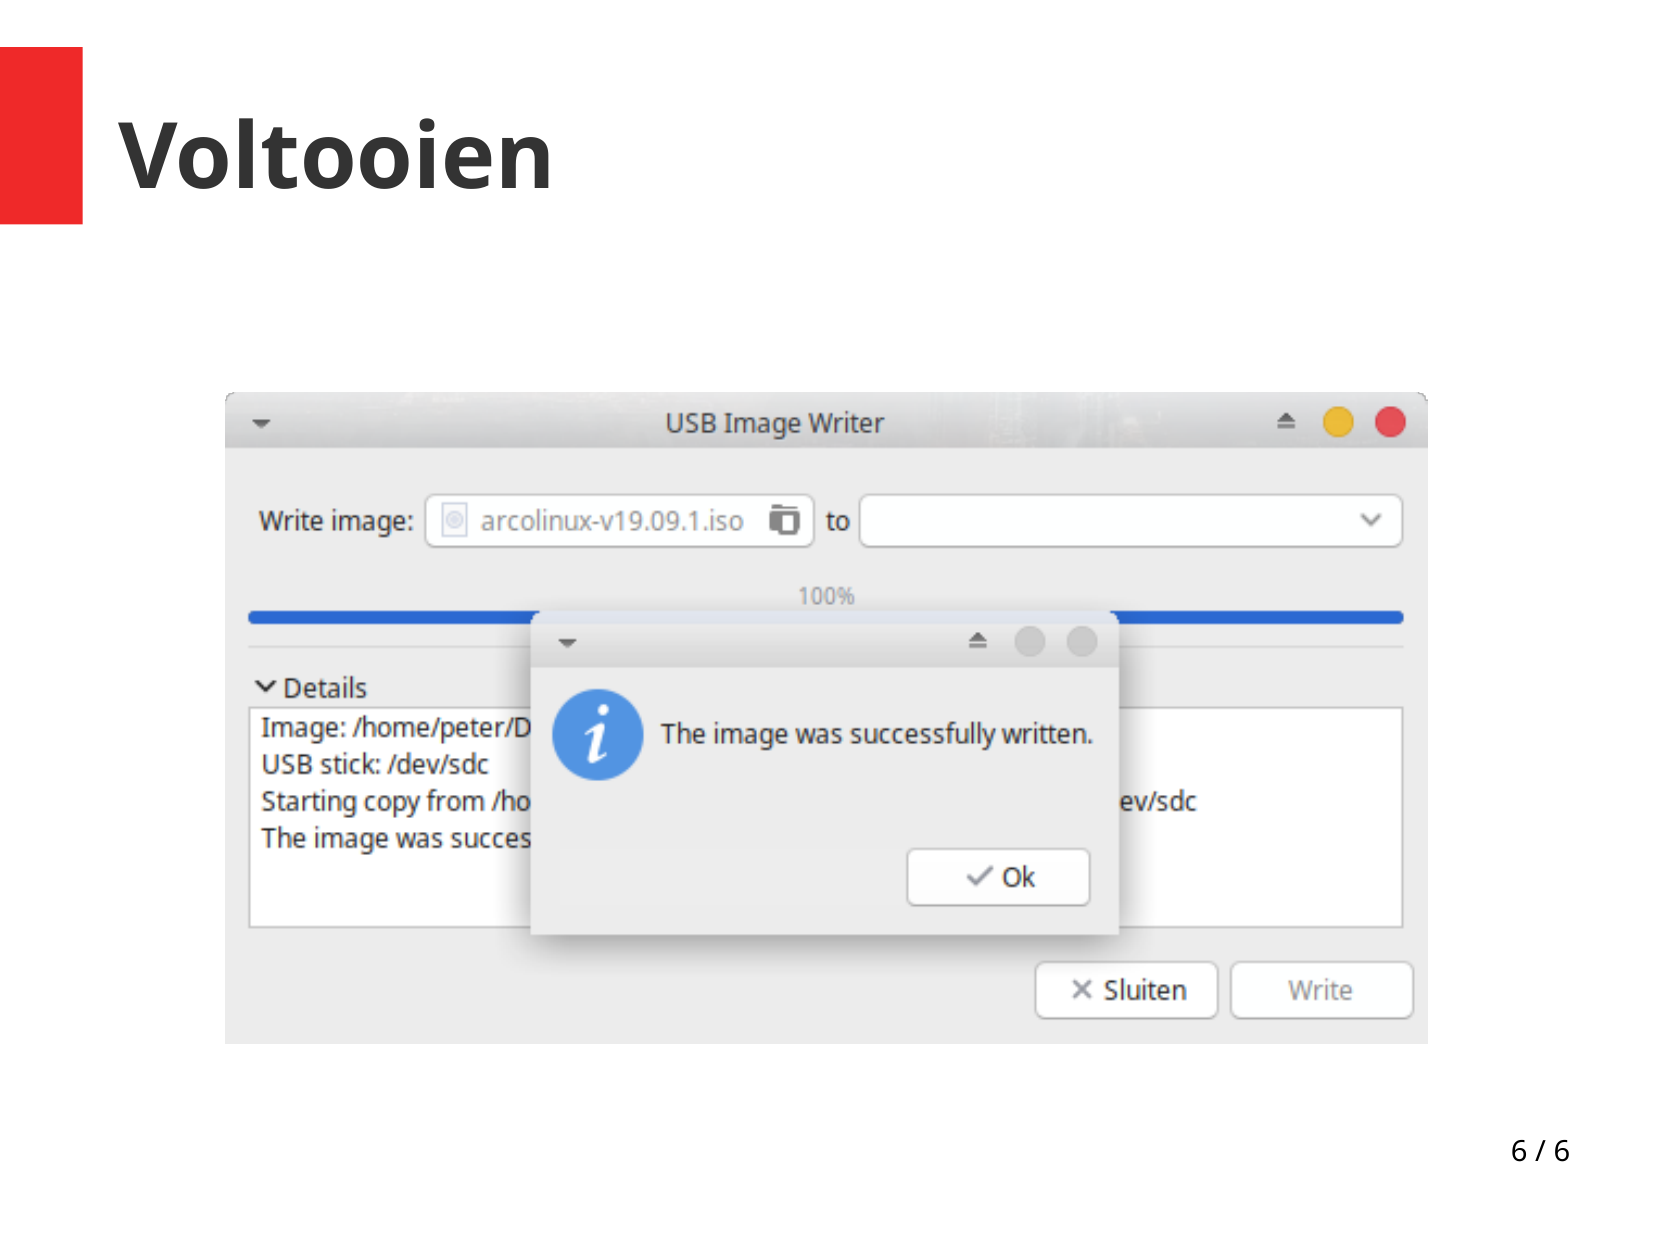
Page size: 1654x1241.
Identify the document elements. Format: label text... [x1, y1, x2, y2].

title Voltooien [118, 49, 1571, 257]
picture [225, 392, 1428, 1044]
